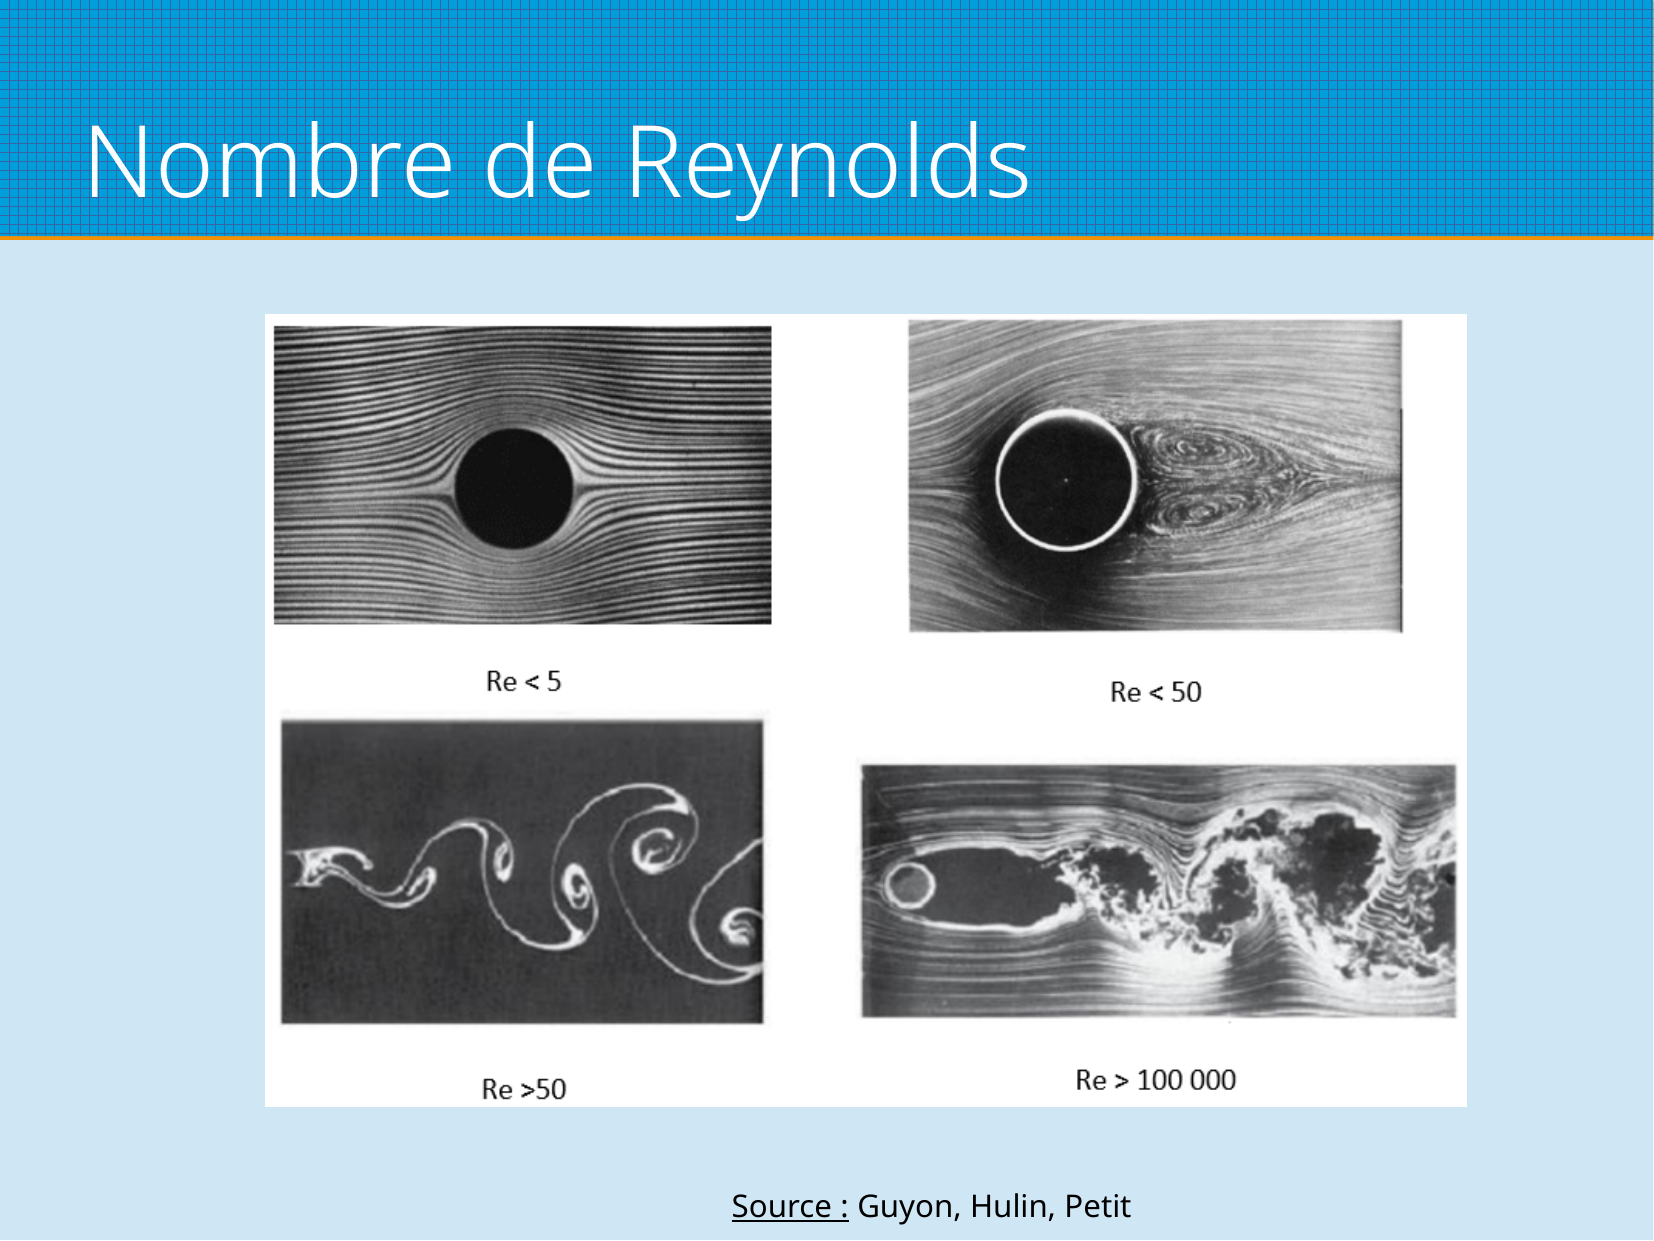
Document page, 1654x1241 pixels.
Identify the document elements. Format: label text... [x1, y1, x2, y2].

title Nombre de Reynolds [82, 19, 1571, 227]
picture [265, 314, 1467, 1107]
text_box Source : Guyon, Hulin, Petit [725, 1179, 1654, 1232]
